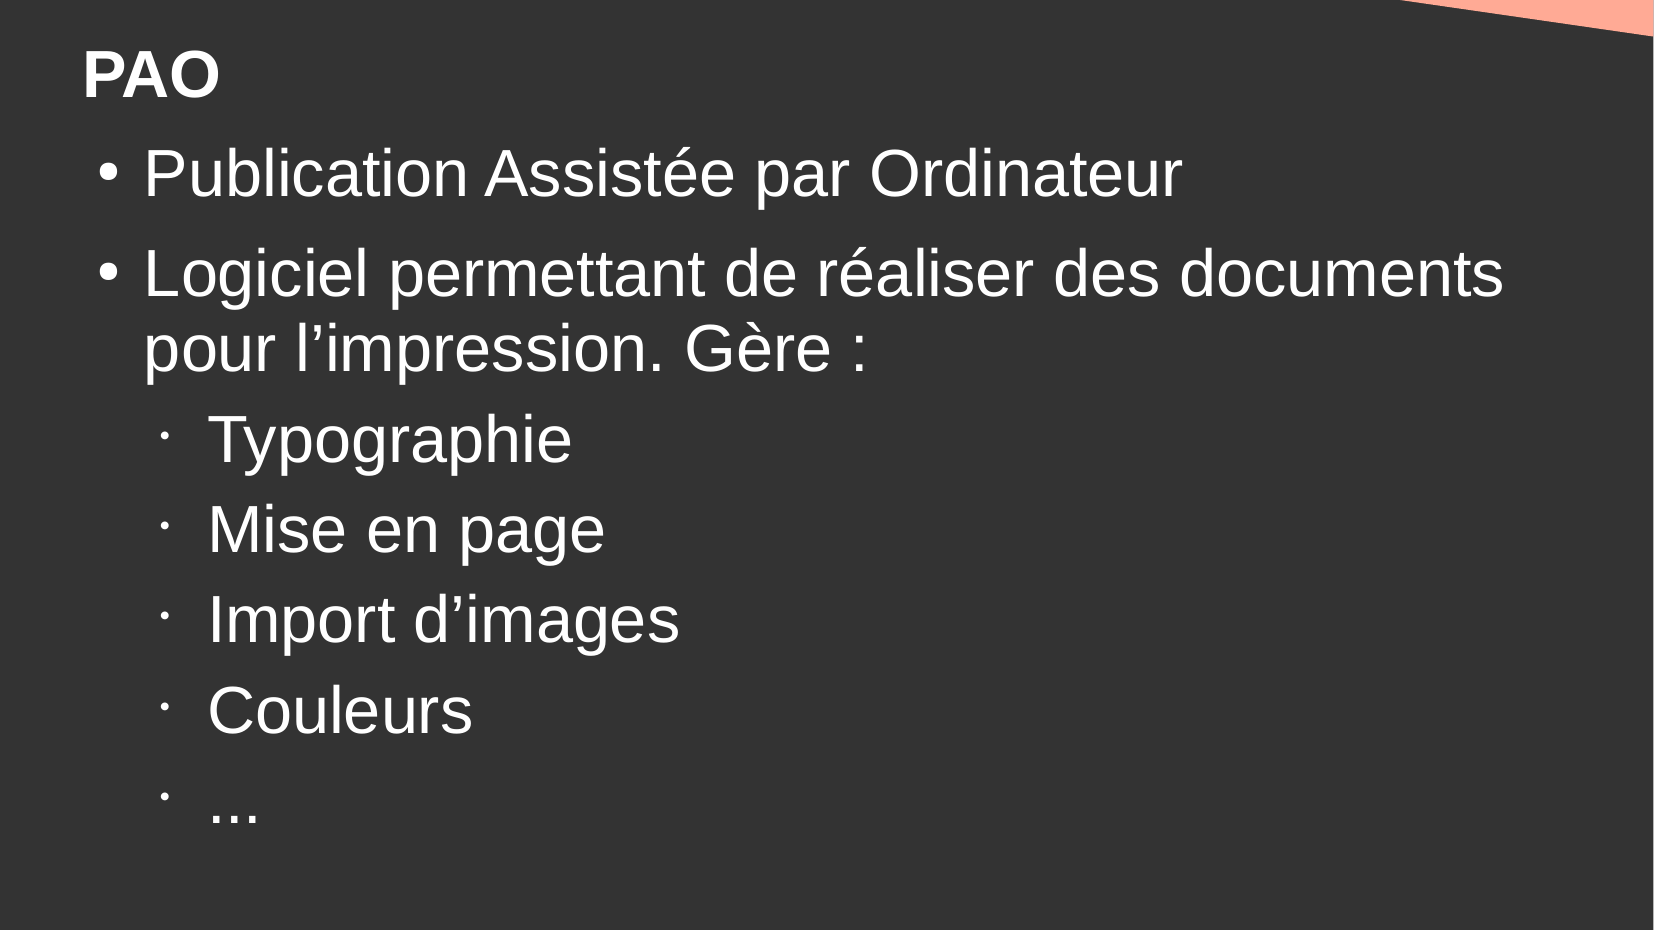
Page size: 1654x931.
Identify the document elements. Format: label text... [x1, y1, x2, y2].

title PAO [82, 37, 1571, 122]
list Publication Assistée par Ordinateur Logiciel permettant de réaliser des documents pour l’impression. Gère : Typographie Mise en page Import d’images Couleurs ... [80, 135, 1620, 839]
text_box [1400, 0, 1654, 37]
